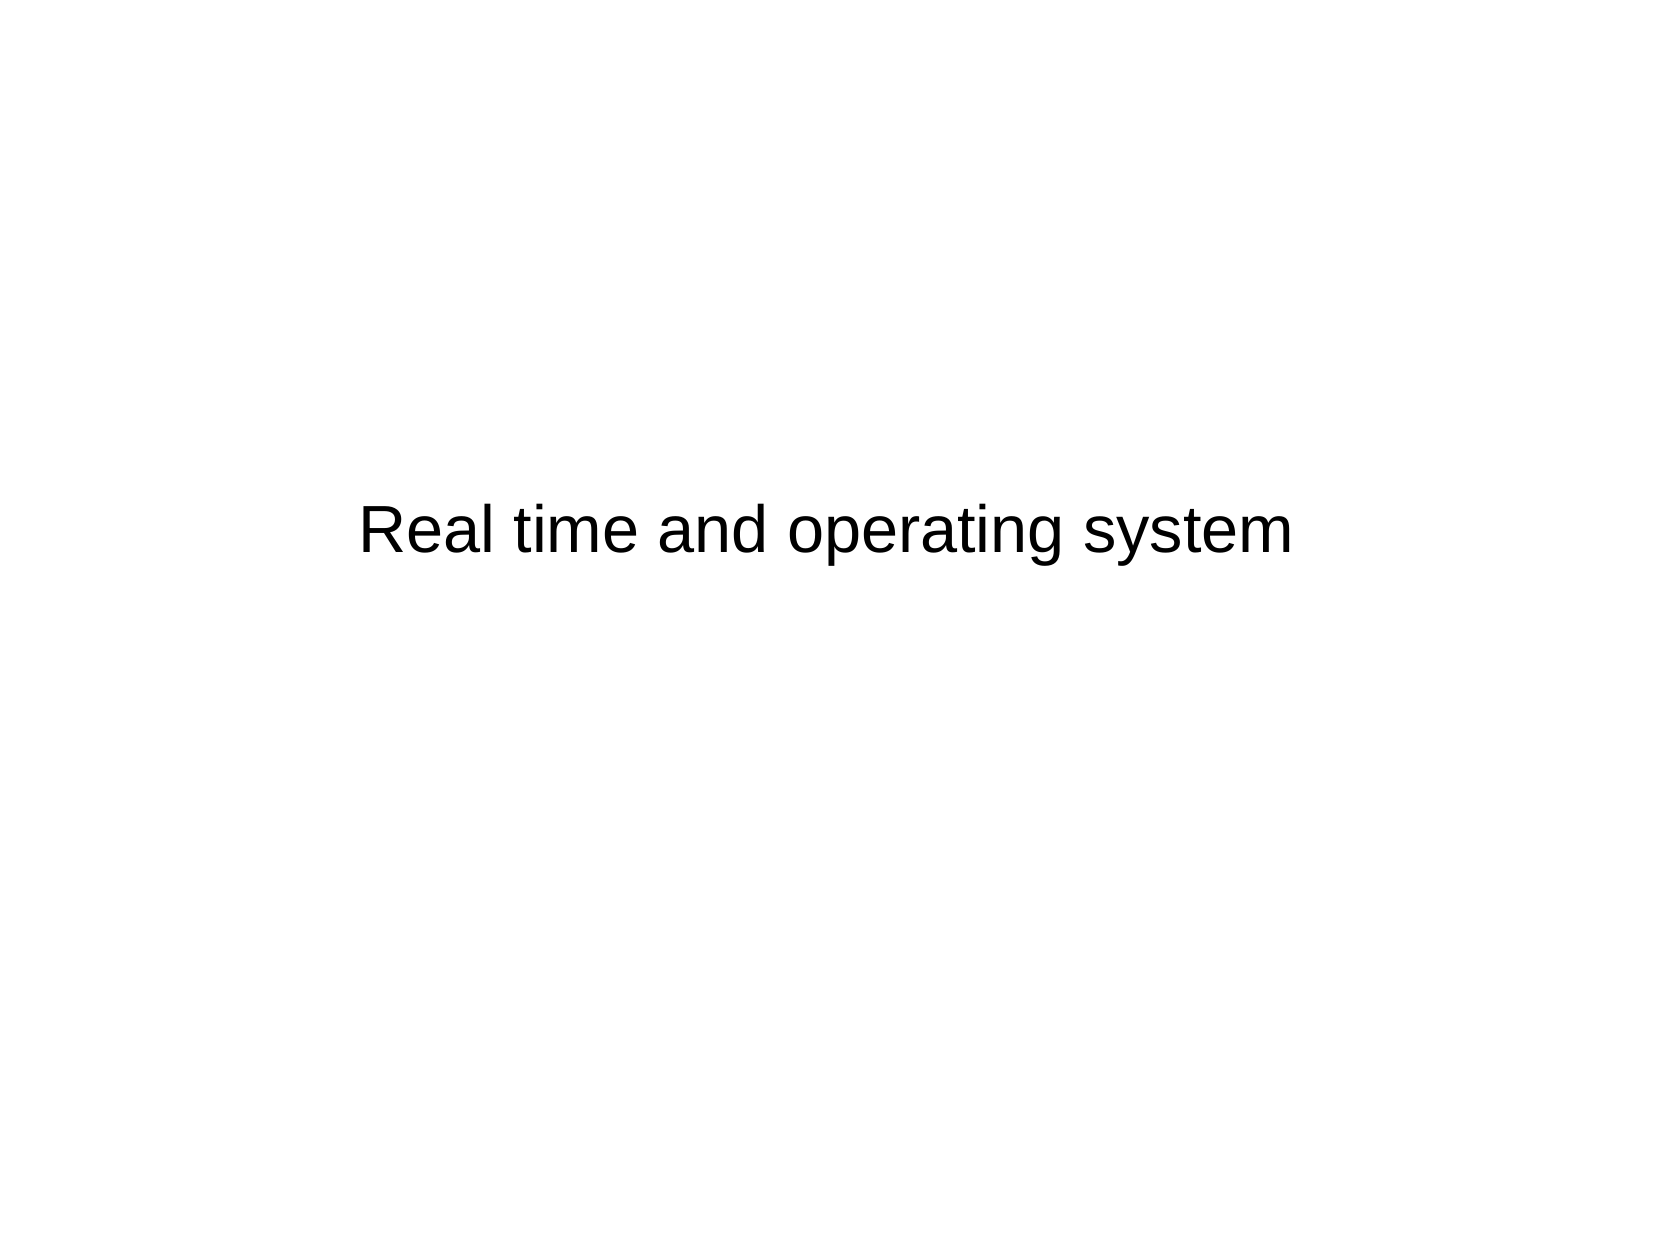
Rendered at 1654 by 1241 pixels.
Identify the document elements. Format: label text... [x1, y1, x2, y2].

subtitle Real time and operating system [82, 49, 1571, 1010]
